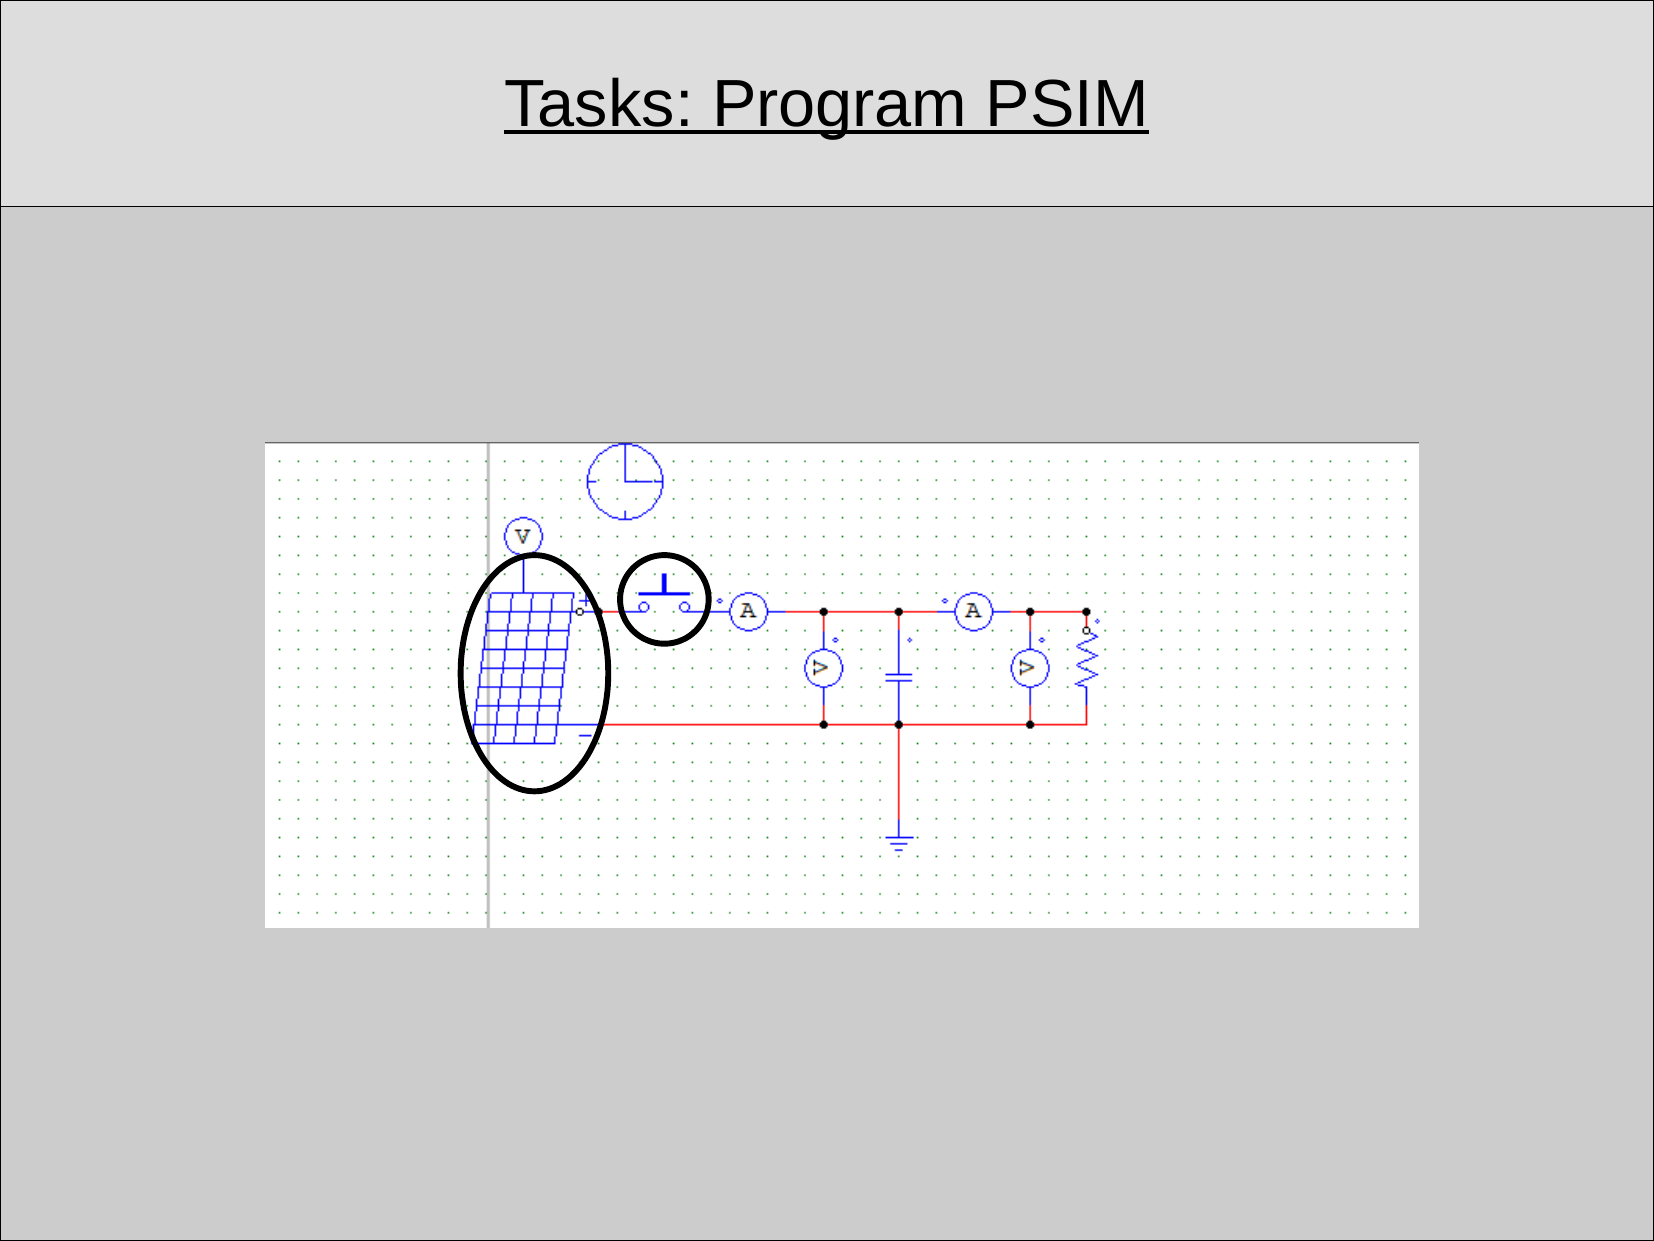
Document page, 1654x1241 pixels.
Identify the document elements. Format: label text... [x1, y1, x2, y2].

text_box [0, 207, 1654, 1240]
picture [265, 442, 1419, 928]
text_box Tasks: Program PSIM [0, 0, 1654, 207]
